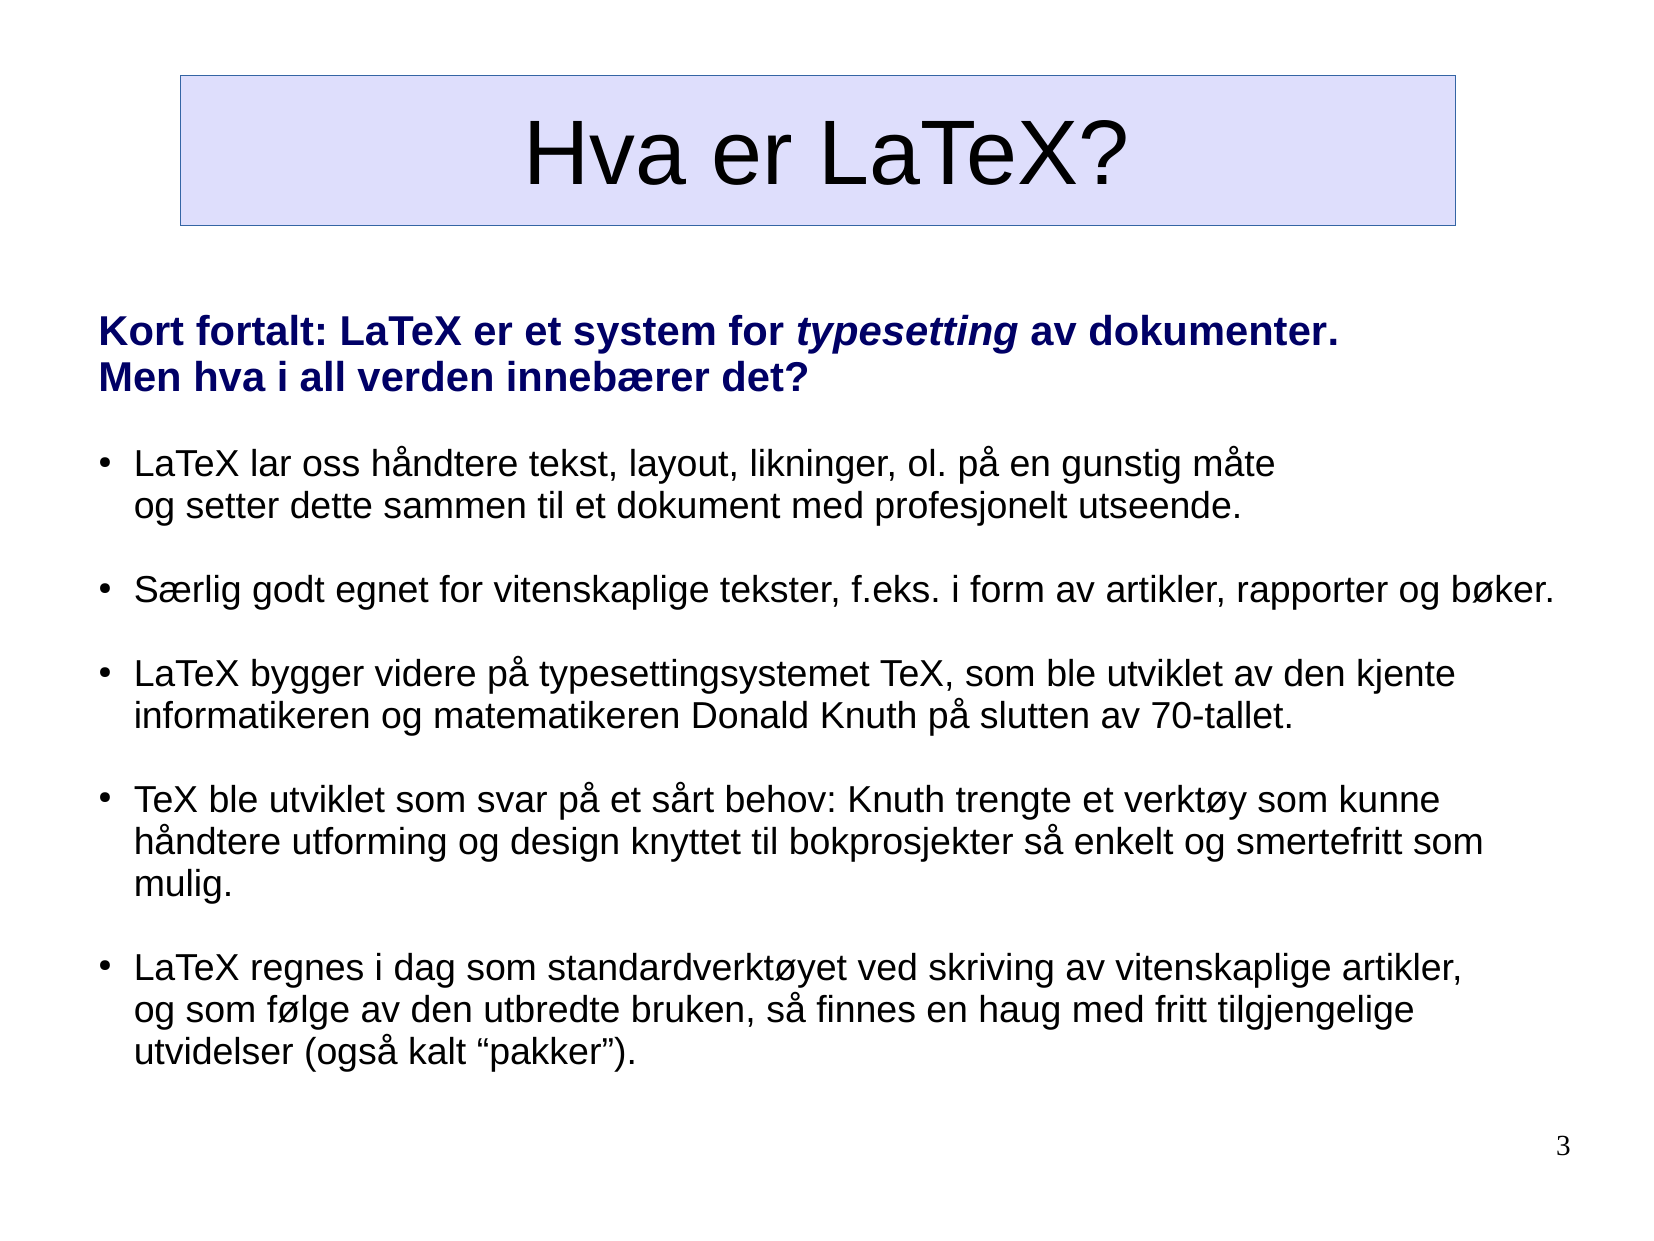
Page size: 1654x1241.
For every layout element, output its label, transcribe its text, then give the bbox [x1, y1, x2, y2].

text_box Kort fortalt: LaTeX er et system for typesetting av dokumenter. Men hva i all verden innebærer det? LaTeX lar oss håndtere tekst, layout, likninger, ol. på en gunstig måte og setter dette sammen til et dokument med profesjonelt utseende. Særlig godt egnet for vitenskaplige tekster, f.eks. i form av artikler, rapporter og bøker. LaTeX bygger videre på typesettingsystemet TeX, som ble utviklet av den kjente informatikeren og matematikeren Donald Knuth på slutten av 70-tallet. TeX ble utviklet som svar på et sårt behov: Knuth trengte et verktøy som kunne håndtere utforming og design knyttet til bokprosjekter så enkelt og smertefritt som mulig. LaTeX regnes i dag som standardverktøyet ved skriving av vitenskaplige artikler, og som følge av den utbredte bruken, så finnes en haug med fritt tilgjengelige utvidelser (også kalt “pakker”). [83, 300, 1571, 1122]
title Hva er LaTeX? [82, 49, 1571, 257]
